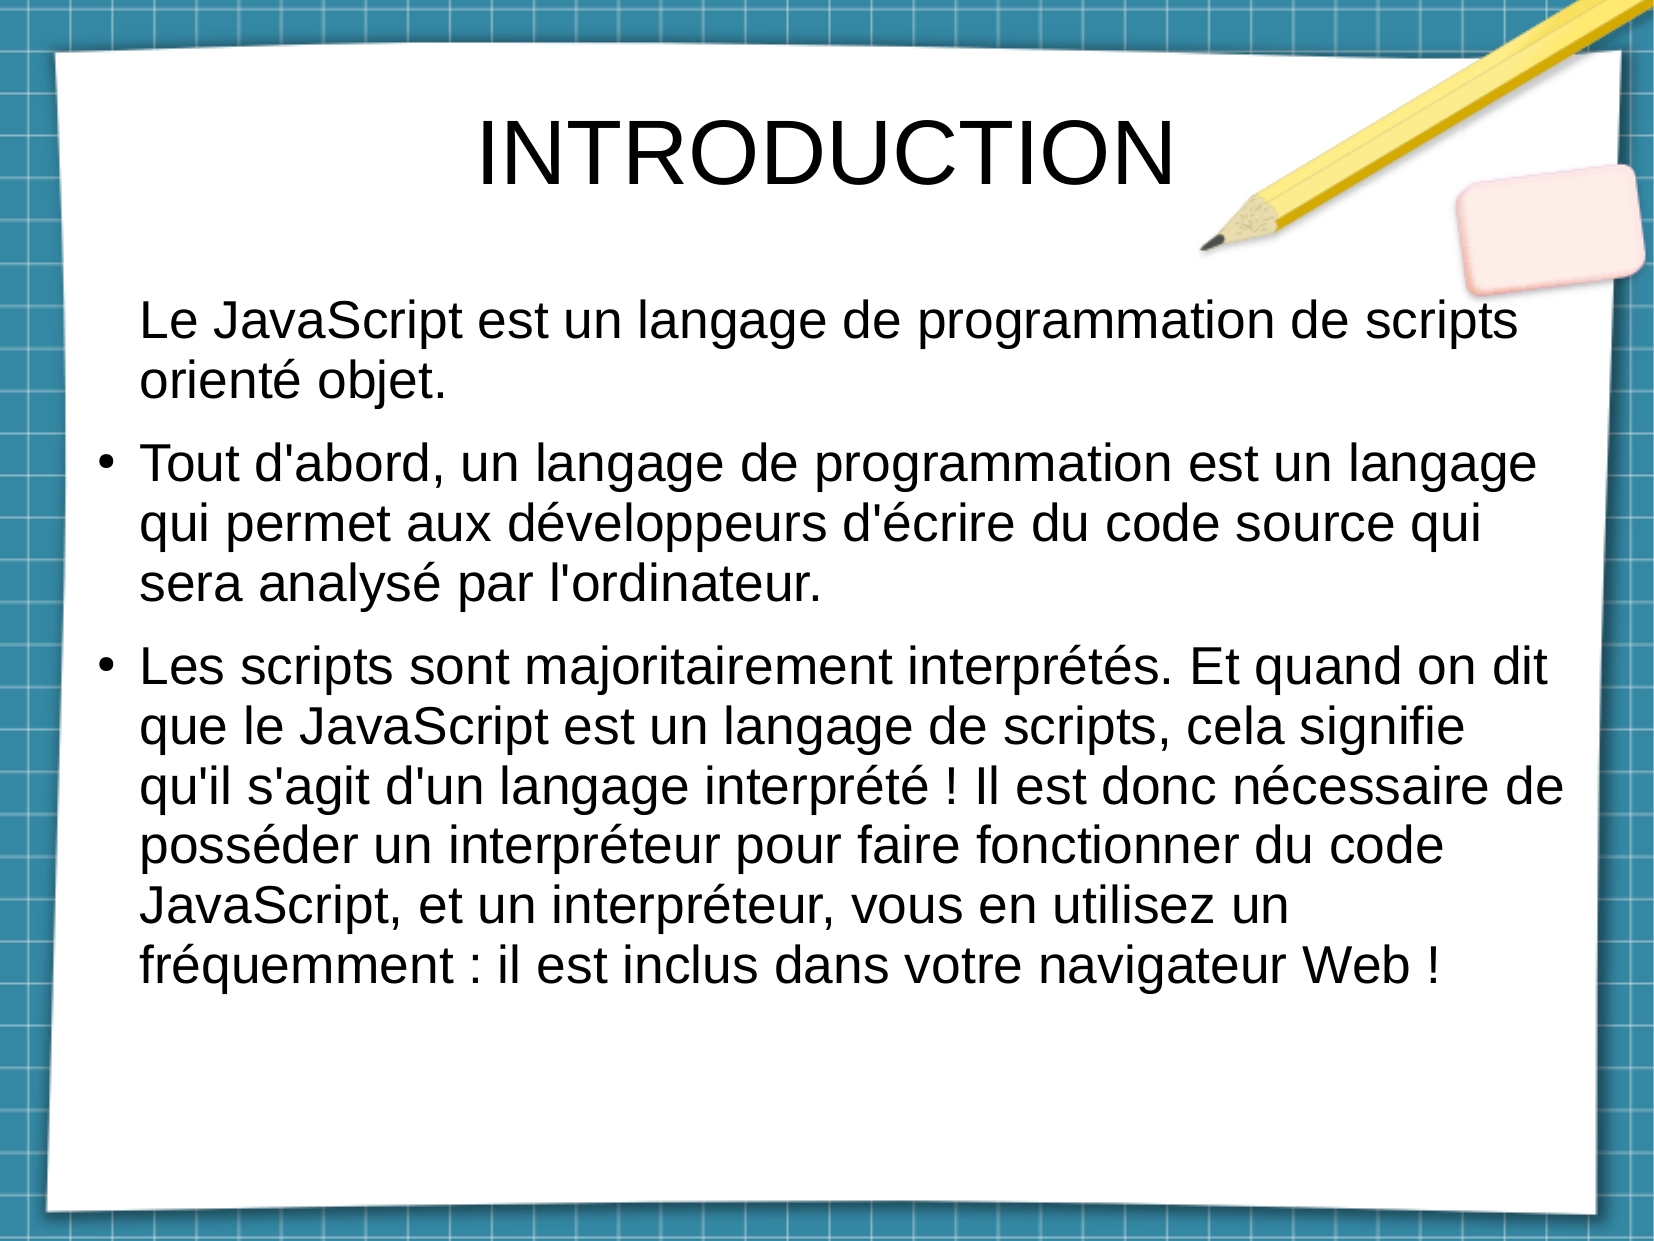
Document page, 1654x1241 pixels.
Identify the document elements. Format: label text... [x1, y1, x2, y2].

title INTRODUCTION [82, 49, 1571, 257]
picture [0, 0, 1654, 1241]
list Le JavaScript est un langage de programmation de scripts orienté objet. Tout d'abord, un langage de programmation est un langage qui permet aux développeurs d'écrire du code source qui sera analysé par l'ordinateur. Les scripts sont majoritairement interprétés. Et quand on dit que le JavaScript est un langage de scripts, cela signifie qu'il s'agit d'un langage interprété ! Il est donc nécessaire de posséder un interpréteur pour faire fonctionner du code JavaScript, et un interpréteur, vous en utilisez un fréquemment : il est inclus dans votre navigateur Web ! [82, 290, 1571, 1010]
